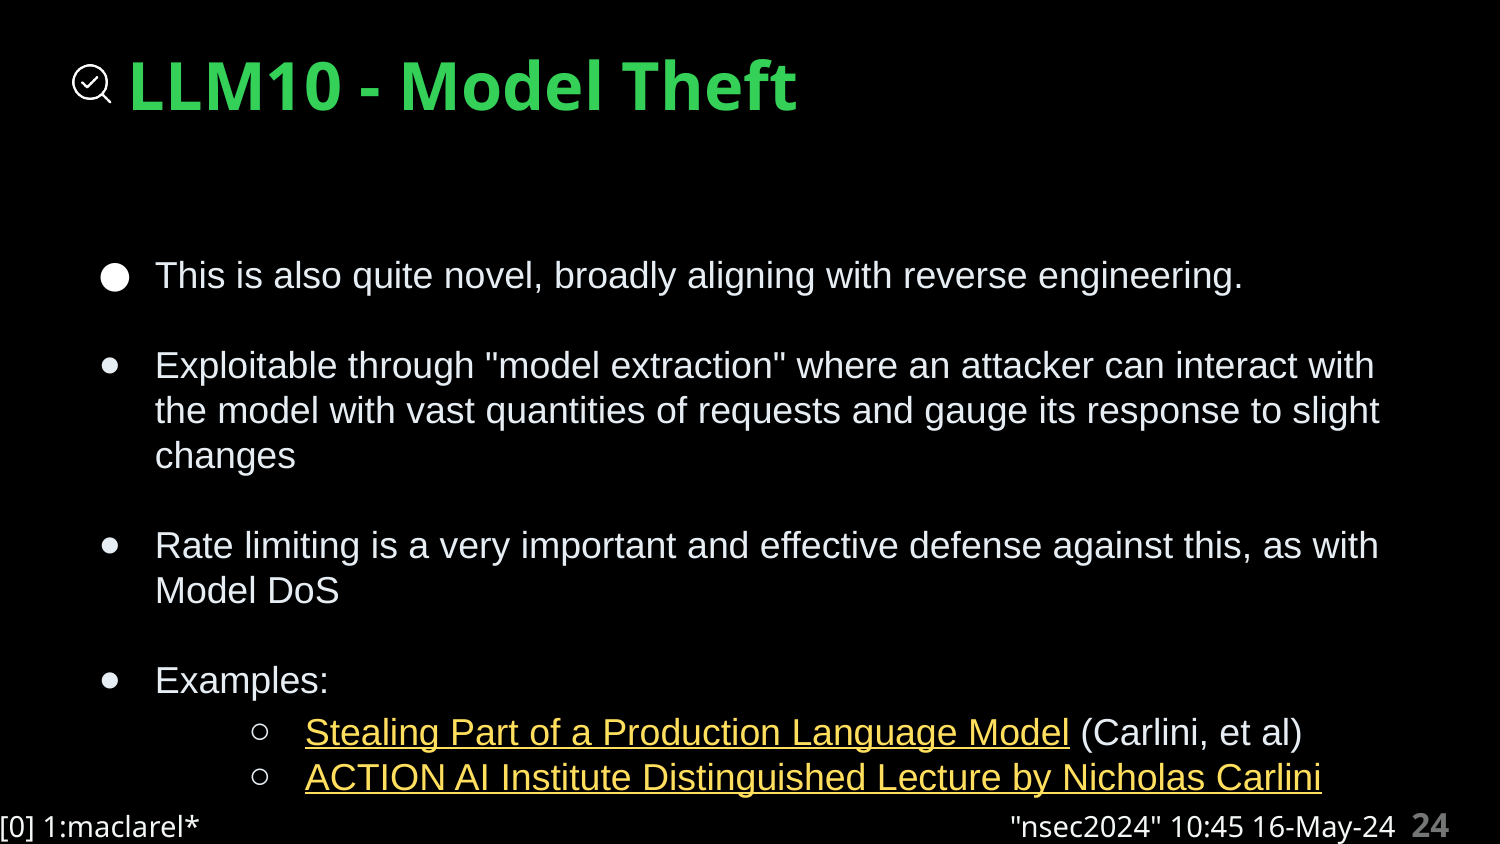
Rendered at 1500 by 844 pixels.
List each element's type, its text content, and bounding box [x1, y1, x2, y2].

text_box LLM10 - Model Theft [112, 28, 1465, 139]
text_box [0] 1:maclarel* "nsec2024" 10:45 16-May-24 24 [0, 788, 1500, 844]
text_box This is also quite novel, broadly aligning with reverse engineering. Exploitable through "model extraction" where an attacker can interact with the model with vast quantities of requests and gauge its response to slight changes Rate limiting is a very important and effective defense against this, as with Model DoS Examples: Stealing Part of a Production Language Model (Carlini, et al) ACTION AI Institute Distinguished Lecture by Nicholas Carlini [64, 235, 1435, 788]
picture [72, 64, 112, 105]
